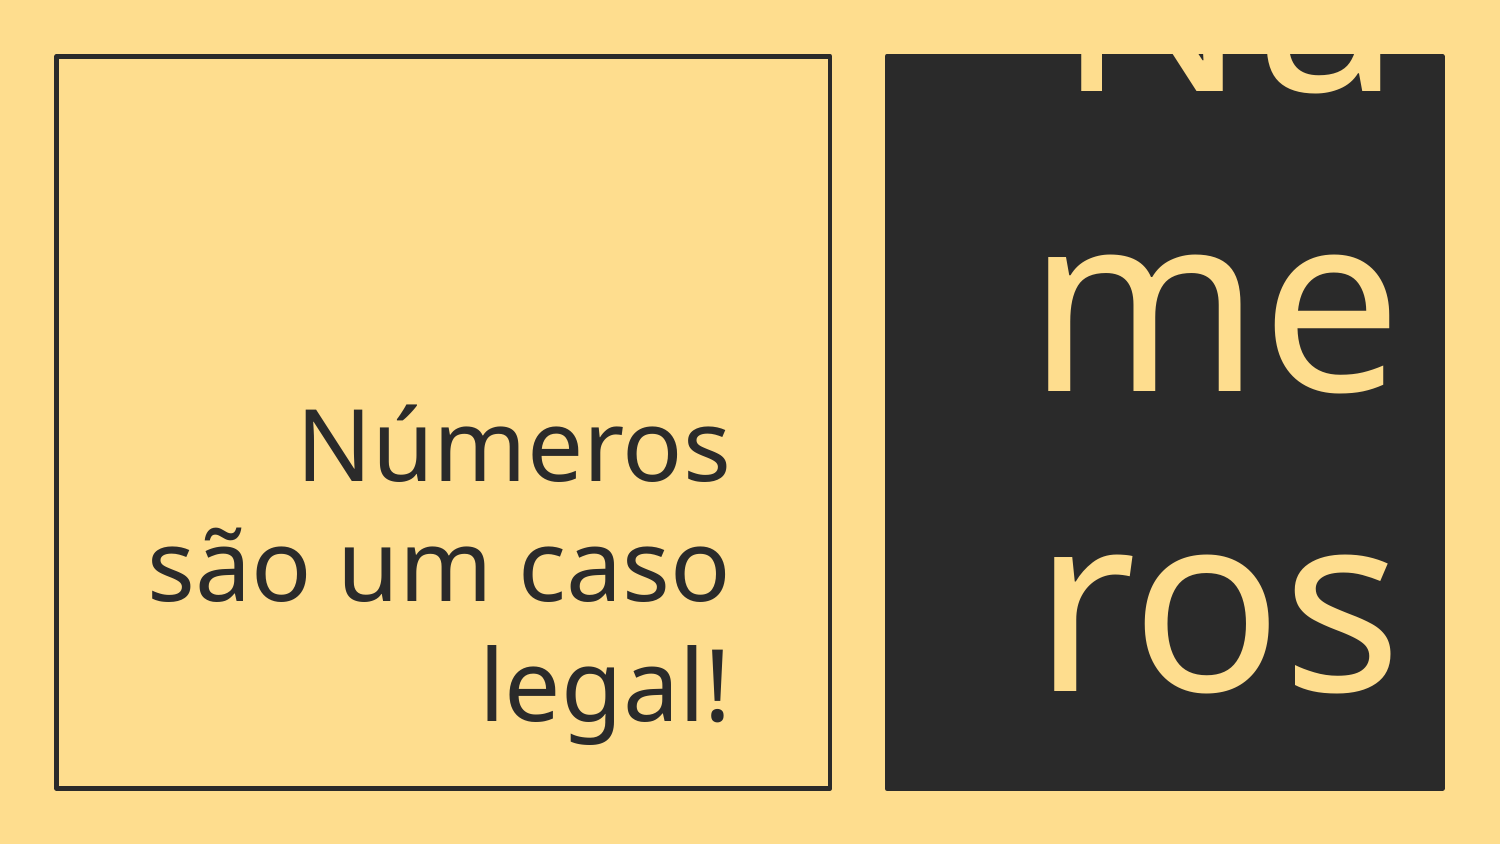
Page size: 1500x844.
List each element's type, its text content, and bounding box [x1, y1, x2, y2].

title Números [920, 434, 1418, 757]
title Números são um caso legal! [114, 618, 747, 757]
